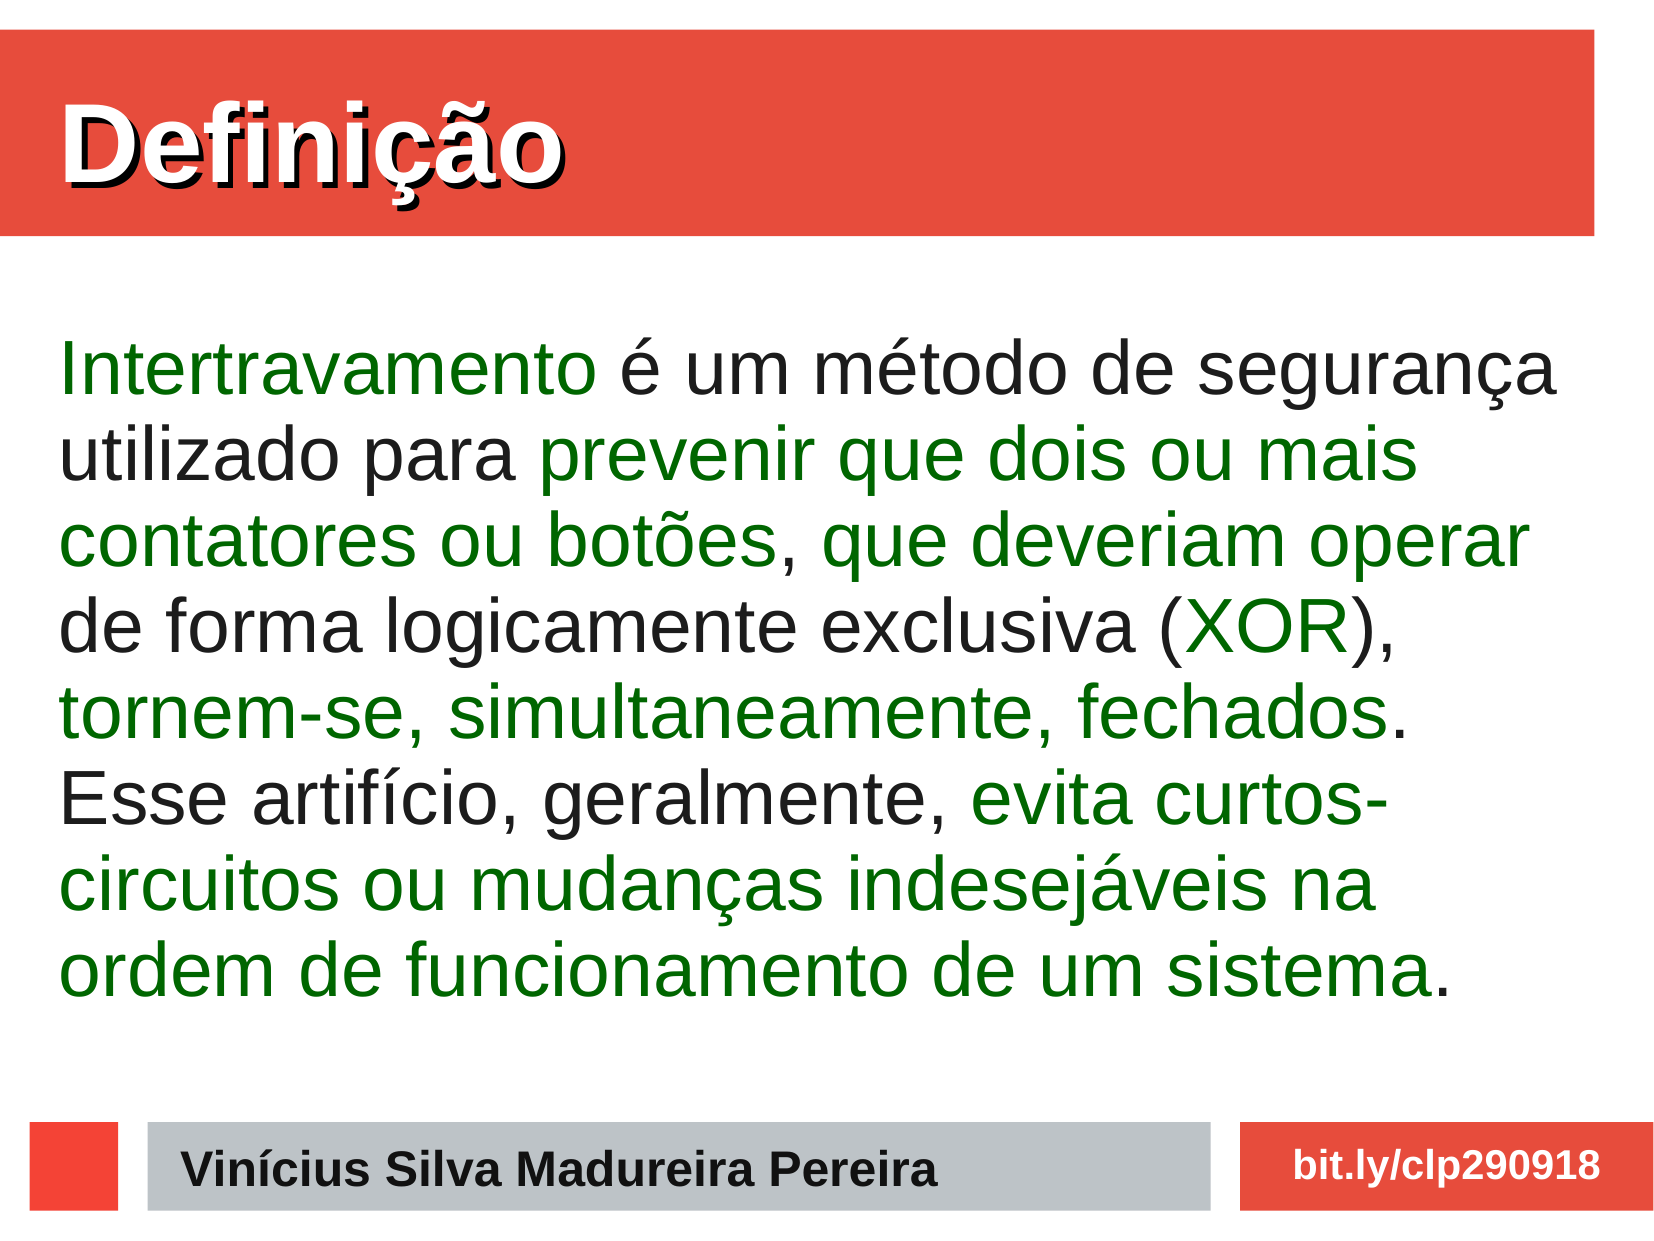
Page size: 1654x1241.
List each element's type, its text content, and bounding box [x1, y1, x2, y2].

list Intertravamento é um método de segurança utilizado para prevenir que dois ou mais contatores ou botões, que deveriam operar de forma logicamente exclusiva (XOR), tornem-se, simultaneamente, fechados. Esse artifício, geralmente, evita curtos-circuitos ou mudanças indesejáveis na ordem de funcionamento de um sistema. [59, 324, 1565, 1093]
text_box bit.ly/clp290918 [1228, 1133, 1654, 1205]
text_box Vinícius Silva Madureira Pereira [165, 1133, 1170, 1205]
title Definição [59, 59, 1595, 207]
